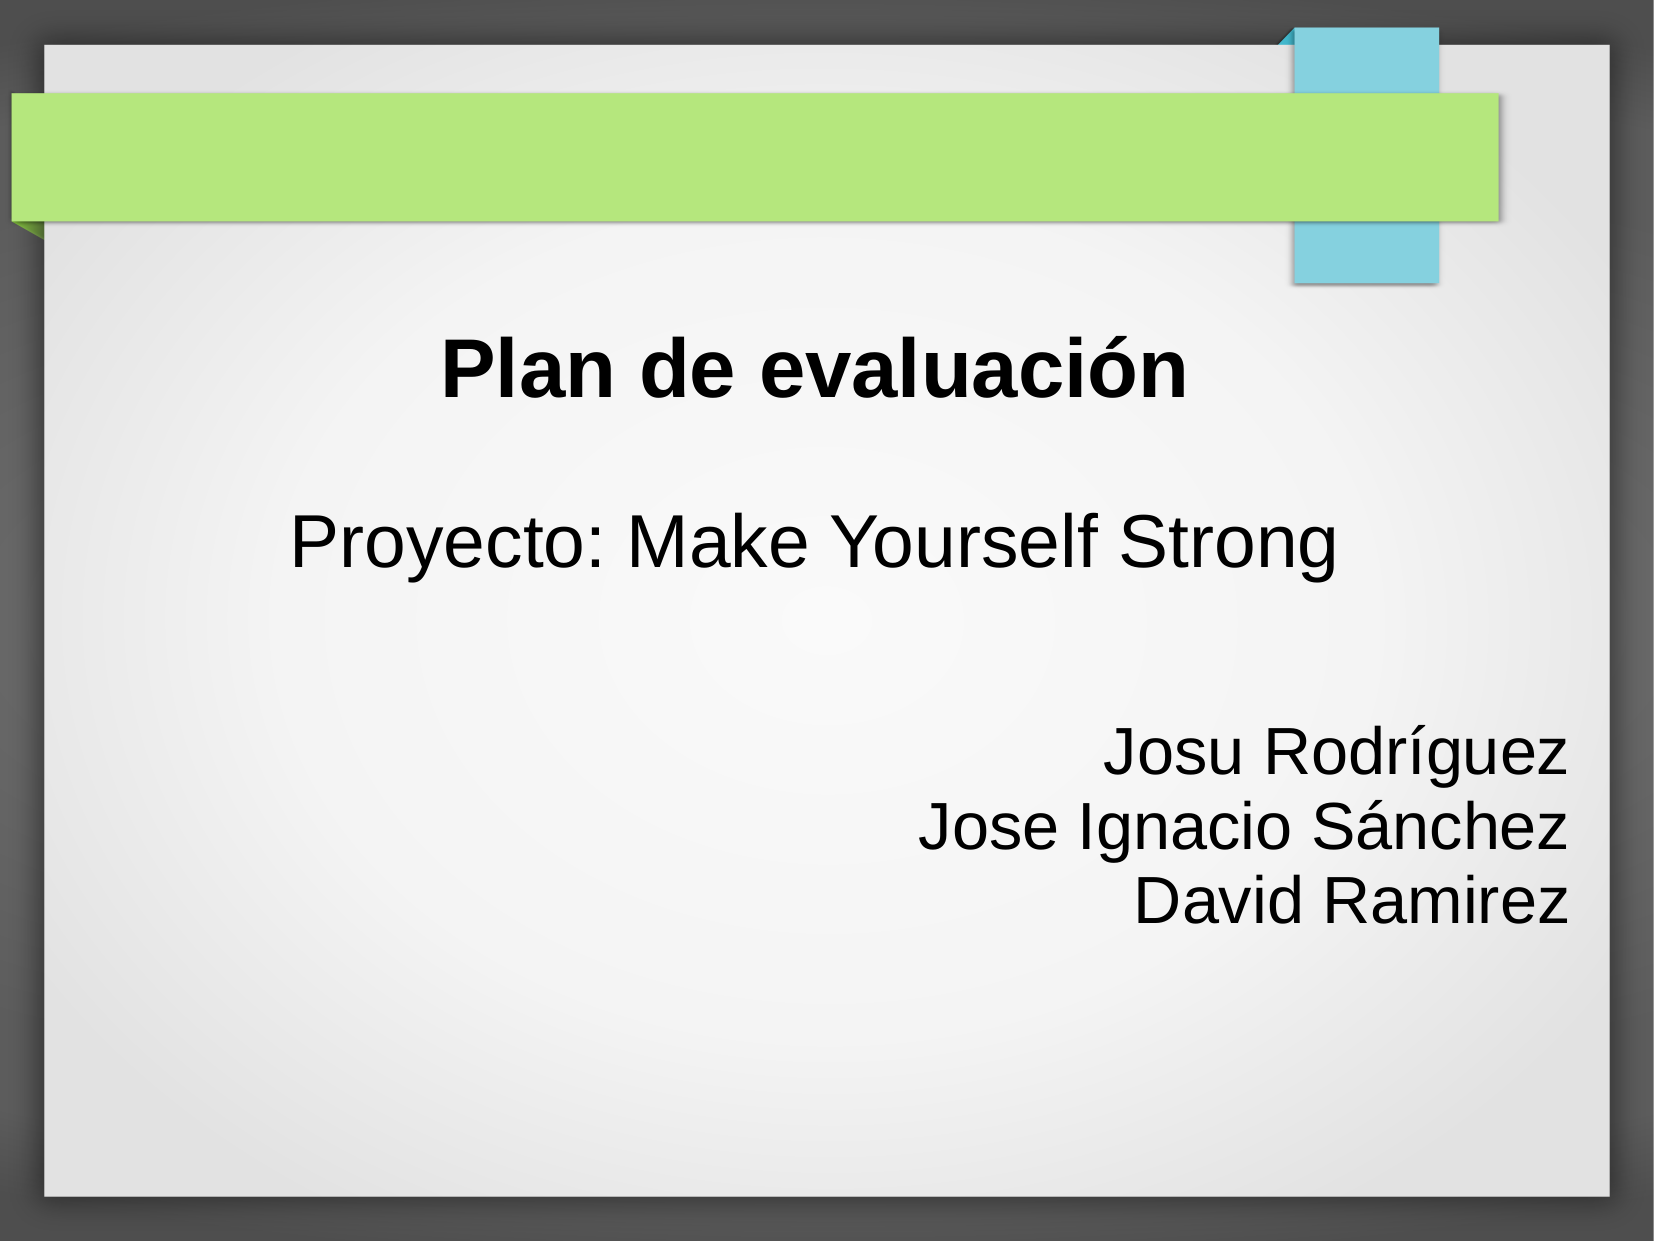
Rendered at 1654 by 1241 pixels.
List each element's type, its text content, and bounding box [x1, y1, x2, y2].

title Plan de evaluación Proyecto: Make Yourself Strong [224, 322, 1406, 584]
picture [0, 0, 1654, 1241]
subtitle Josu Rodríguez Jose Ignacio Sánchez David Ramirez [82, 637, 1571, 1015]
